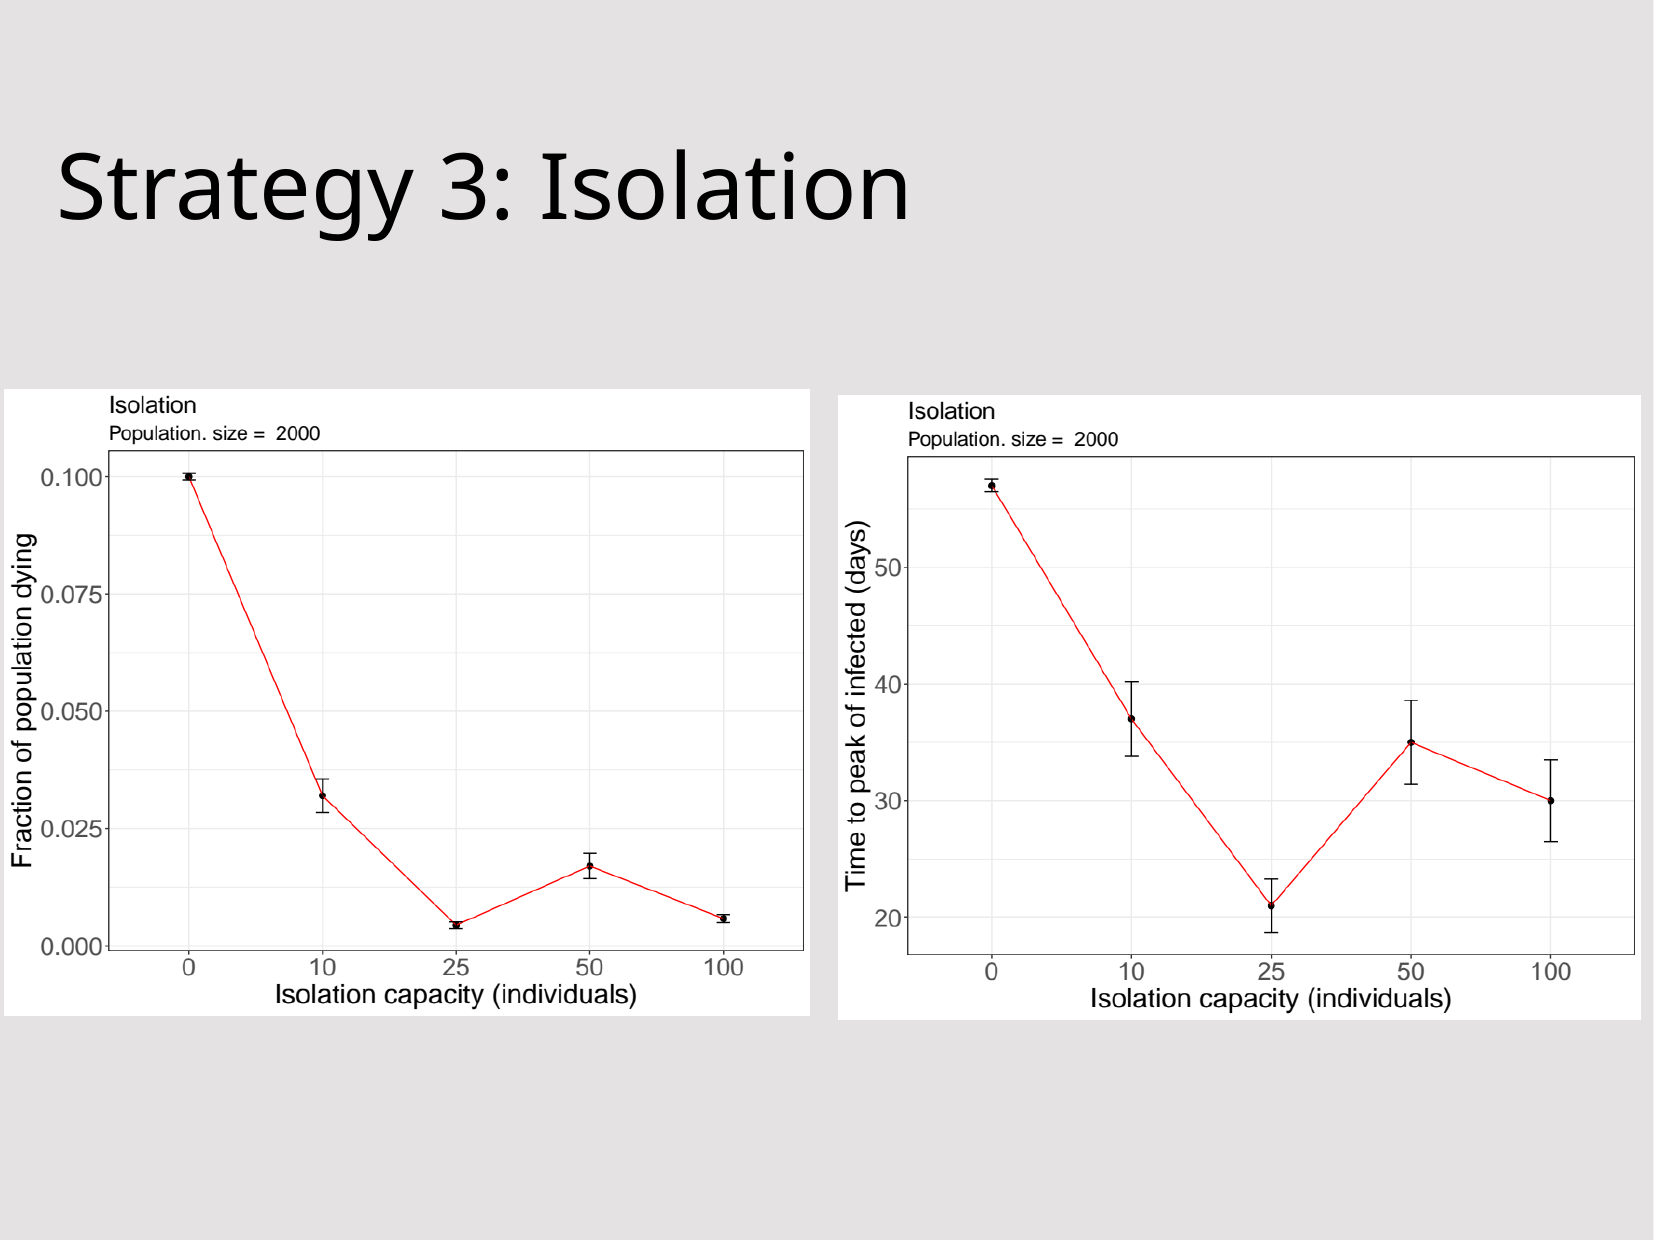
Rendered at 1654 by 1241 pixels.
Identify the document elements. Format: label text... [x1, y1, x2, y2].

text_box Strategy 3: Isolation [41, 114, 1601, 263]
picture [838, 395, 1641, 1020]
picture [4, 389, 810, 1016]
